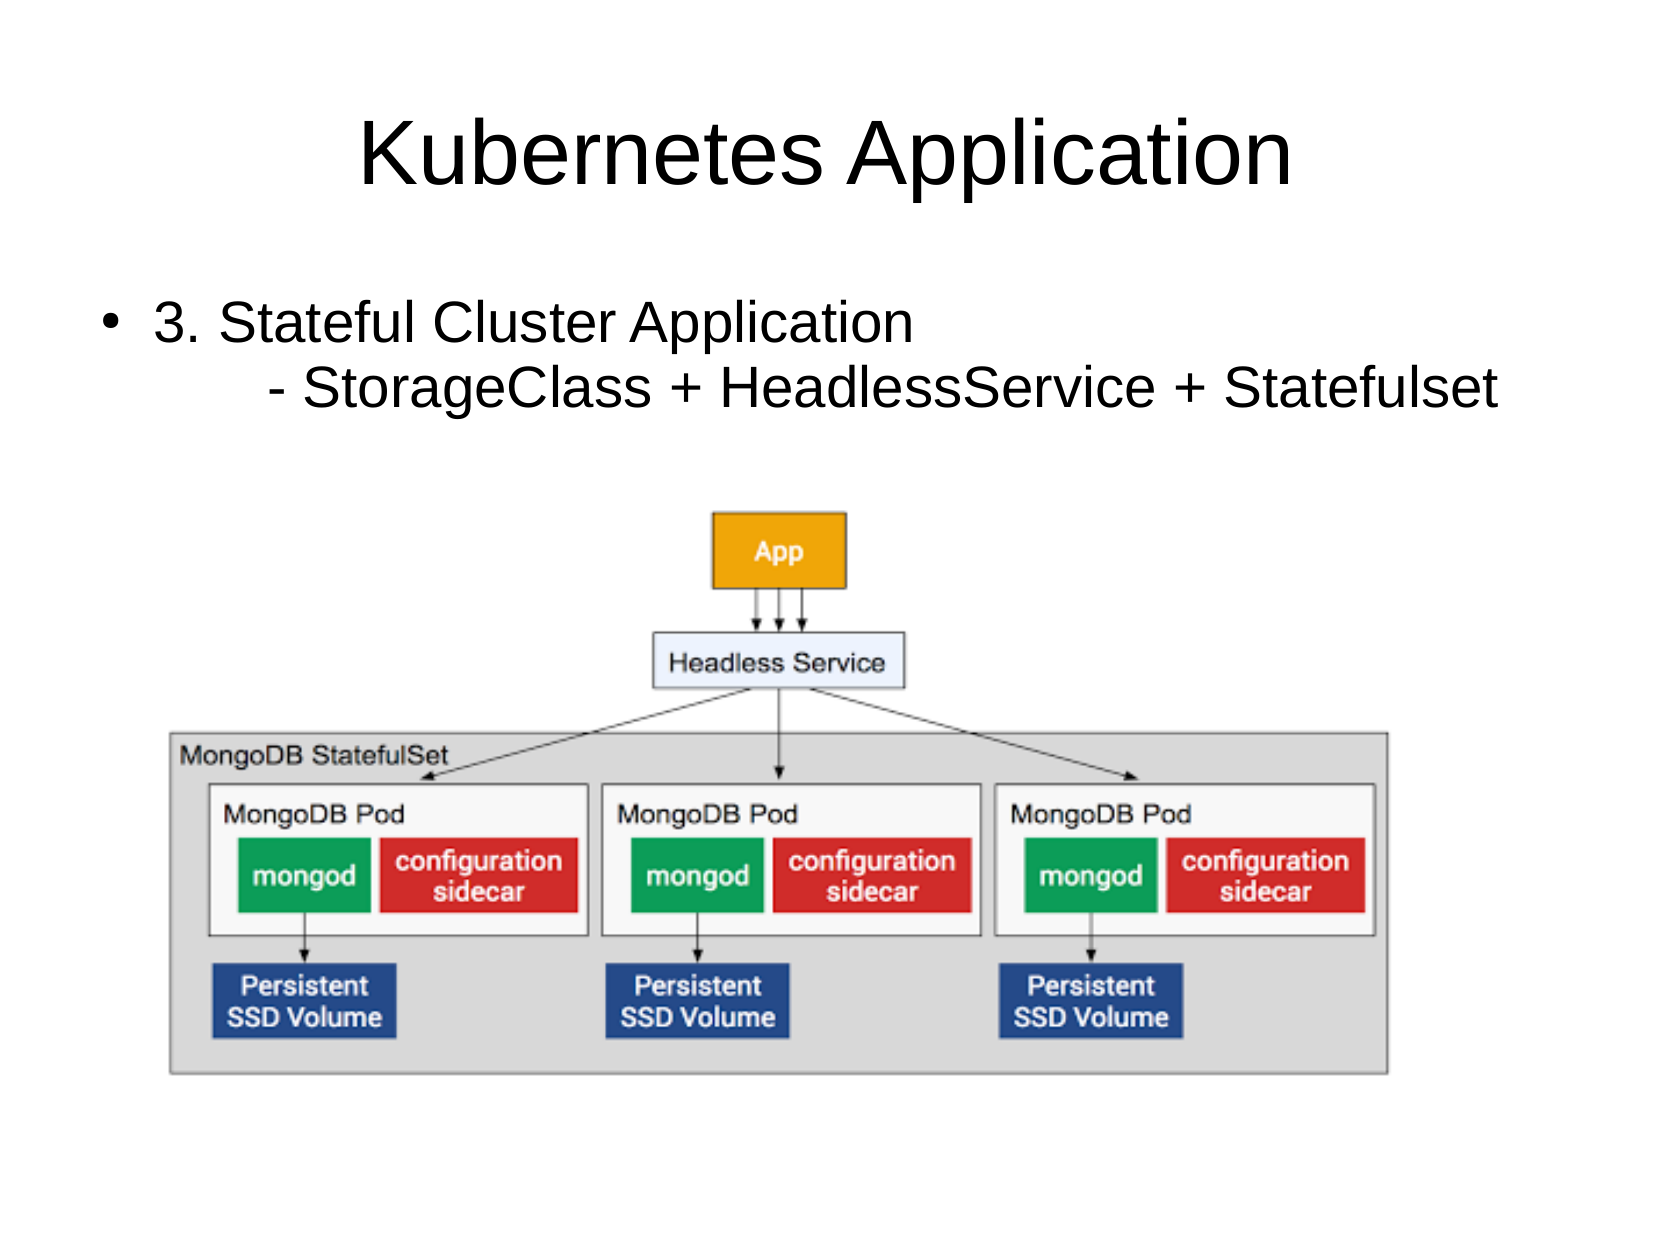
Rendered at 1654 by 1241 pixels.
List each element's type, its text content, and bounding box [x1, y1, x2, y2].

title Kubernetes Application [82, 49, 1571, 257]
list 3. Stateful Cluster Application - StorageClass + HeadlessService + Statefulset [82, 290, 1571, 634]
picture [165, 509, 1396, 1081]
